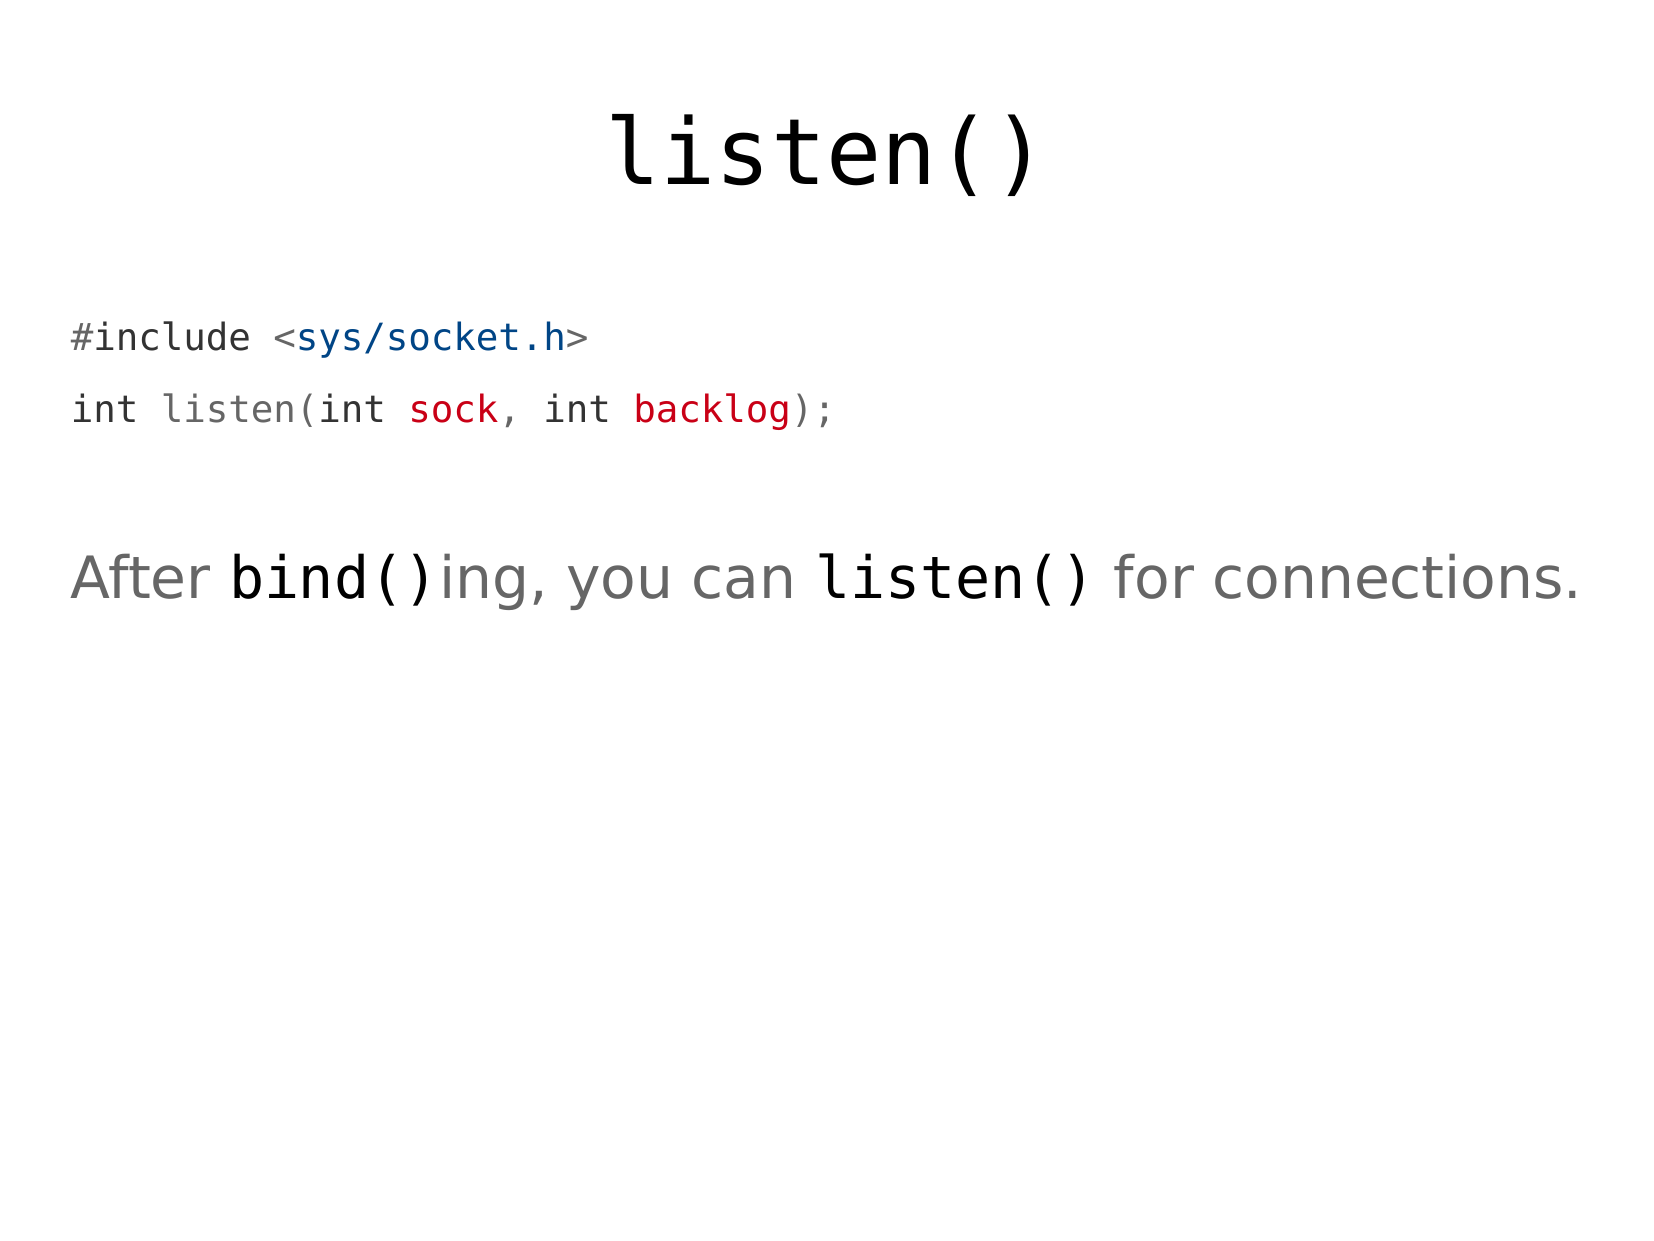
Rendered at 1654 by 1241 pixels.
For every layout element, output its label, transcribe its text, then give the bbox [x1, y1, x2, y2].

list #include <sys/socket.h> int listen(int sock, int backlog); After bind()ing, you can listen() for connections. [0, 315, 1651, 925]
title listen() [82, 49, 1571, 257]
